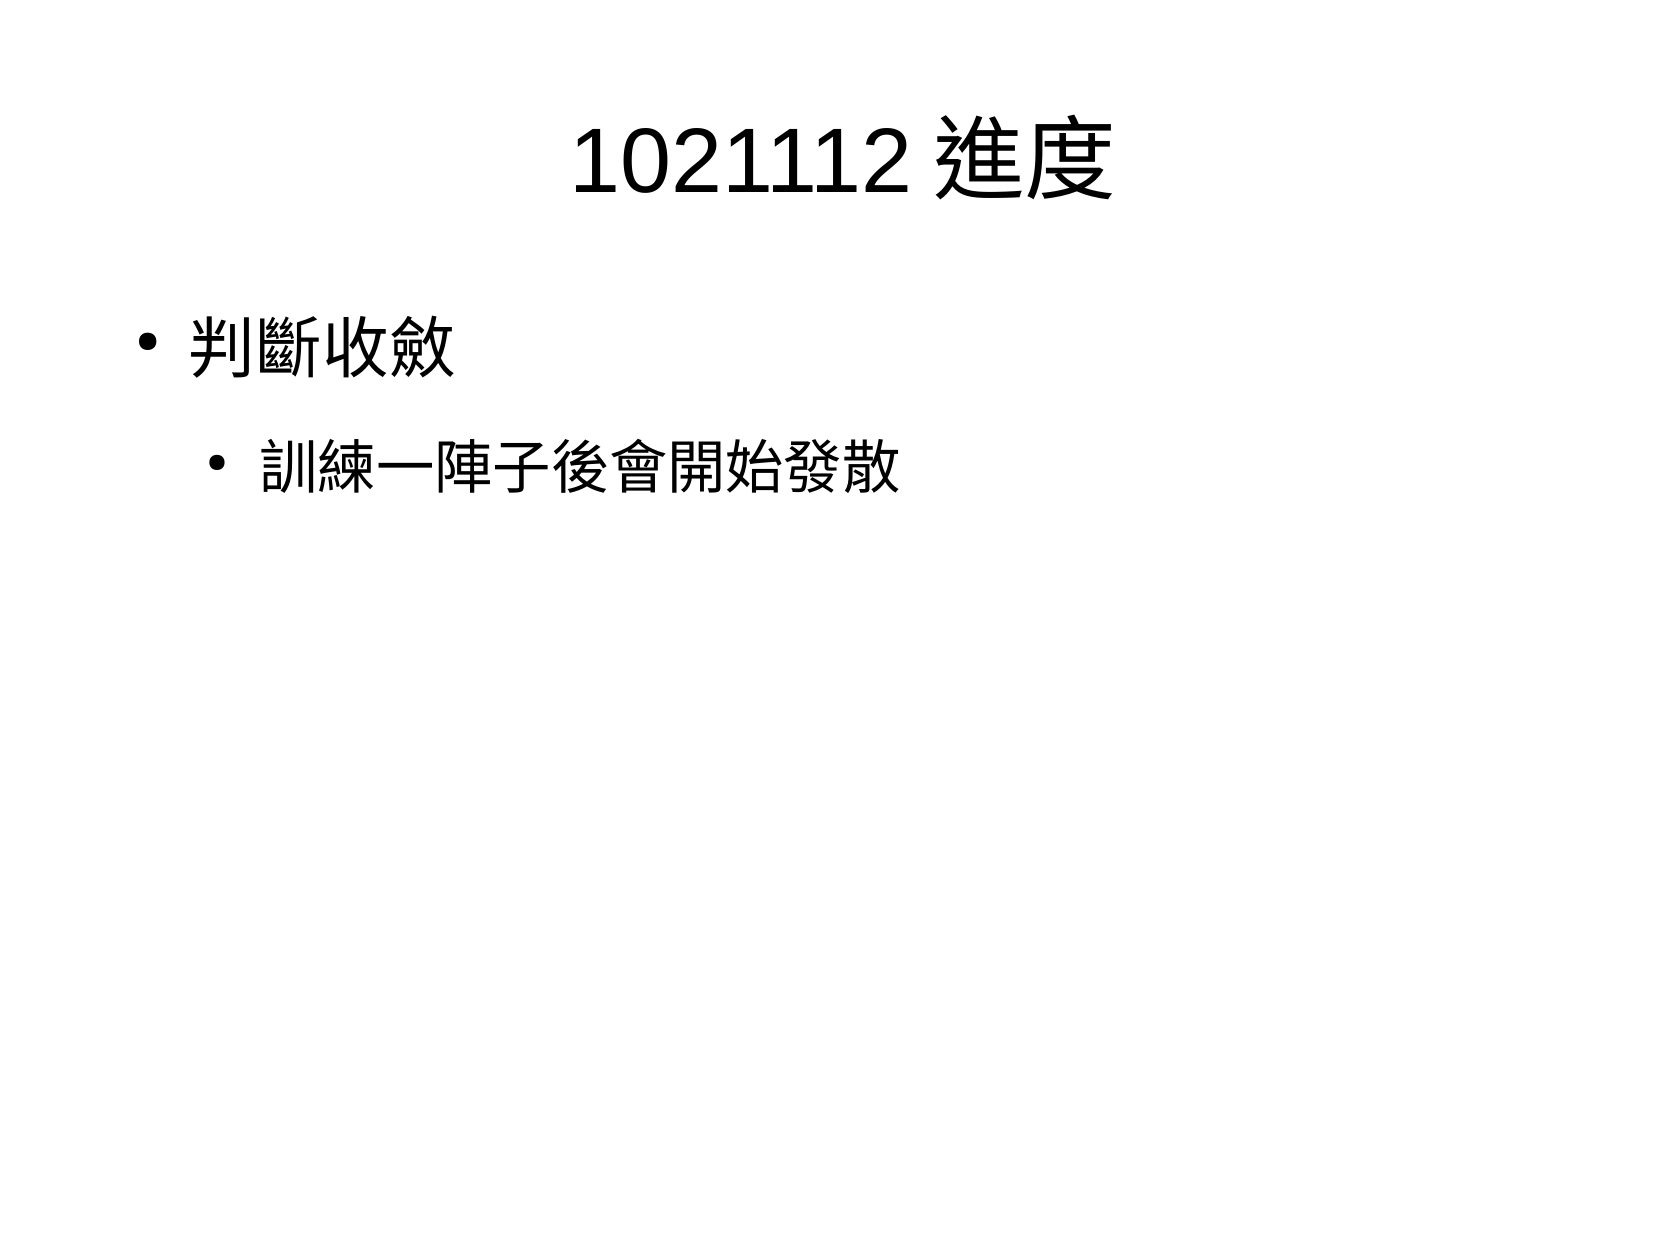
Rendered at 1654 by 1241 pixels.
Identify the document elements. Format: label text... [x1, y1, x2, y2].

title 1021112進度 [82, 49, 1571, 257]
list 判斷收斂 訓練一陣子後會開始發散 [118, 295, 1607, 1114]
